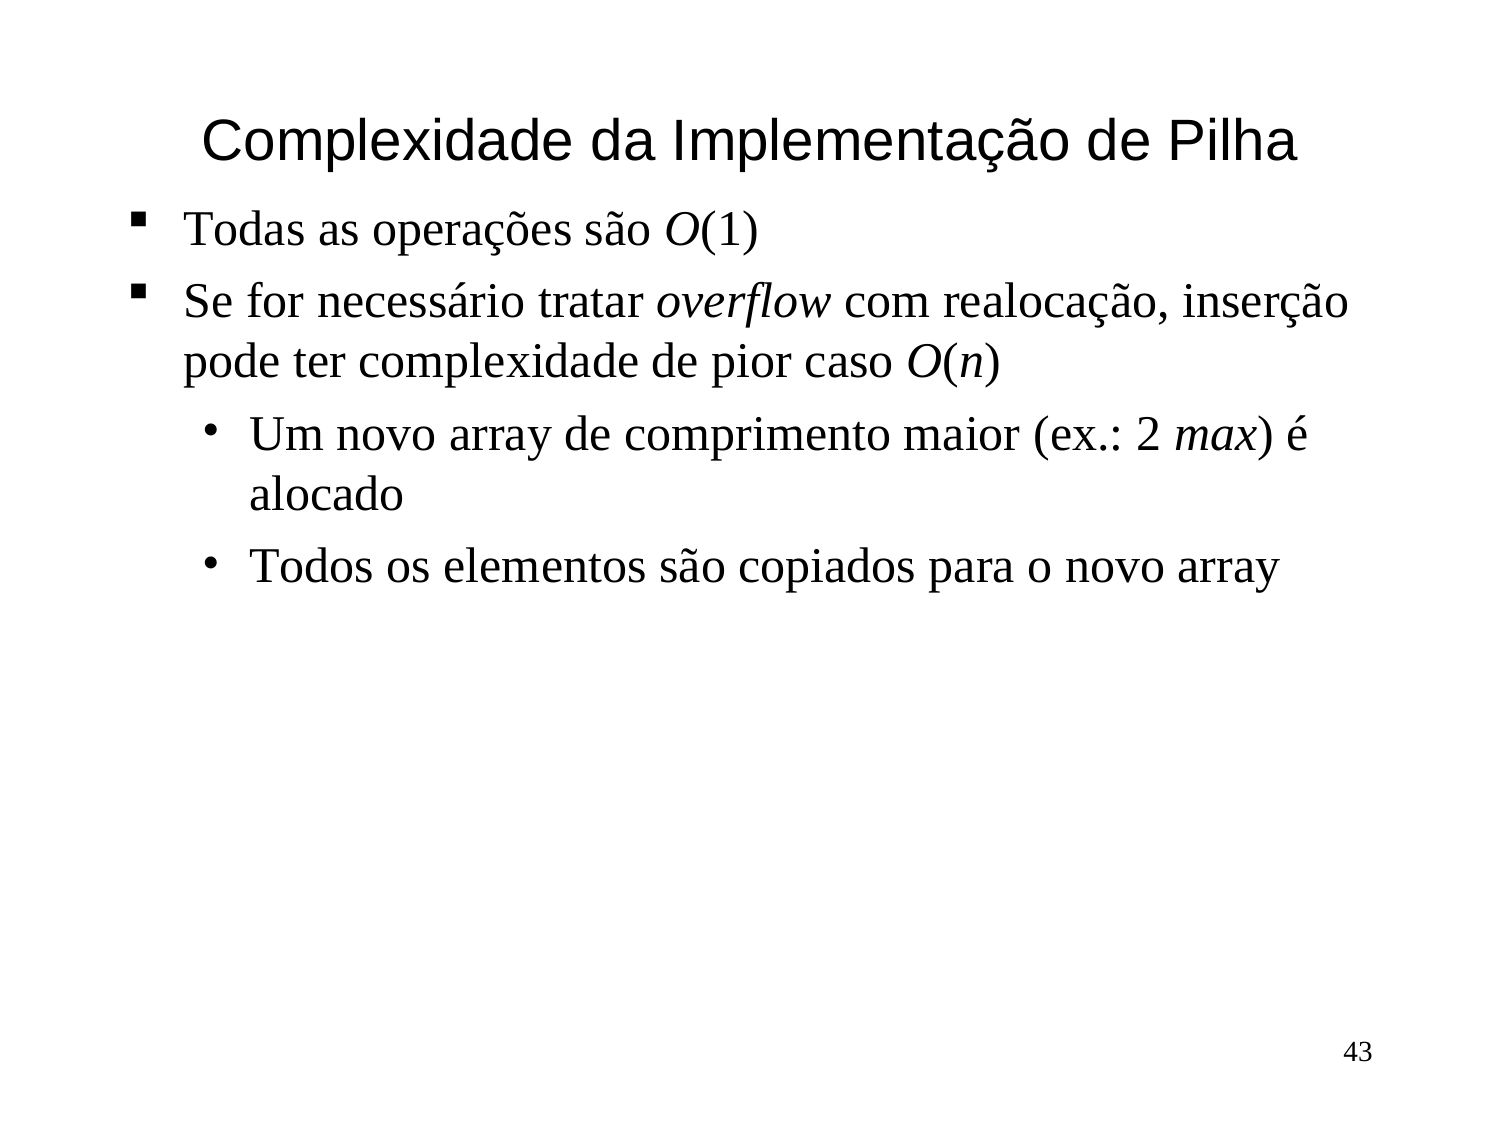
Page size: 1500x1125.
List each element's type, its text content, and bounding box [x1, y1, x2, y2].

list Todas as operações são O(1) Se for necessário tratar overflow com realocação, inserção pode ter complexidade de pior caso O(n) Um novo array de comprimento maior (ex.: 2 max) é alocado Todos os elementos são copiados para o novo array [112, 187, 1388, 1000]
title Complexidade da Implementação de Pilha [112, 99, 1388, 175]
